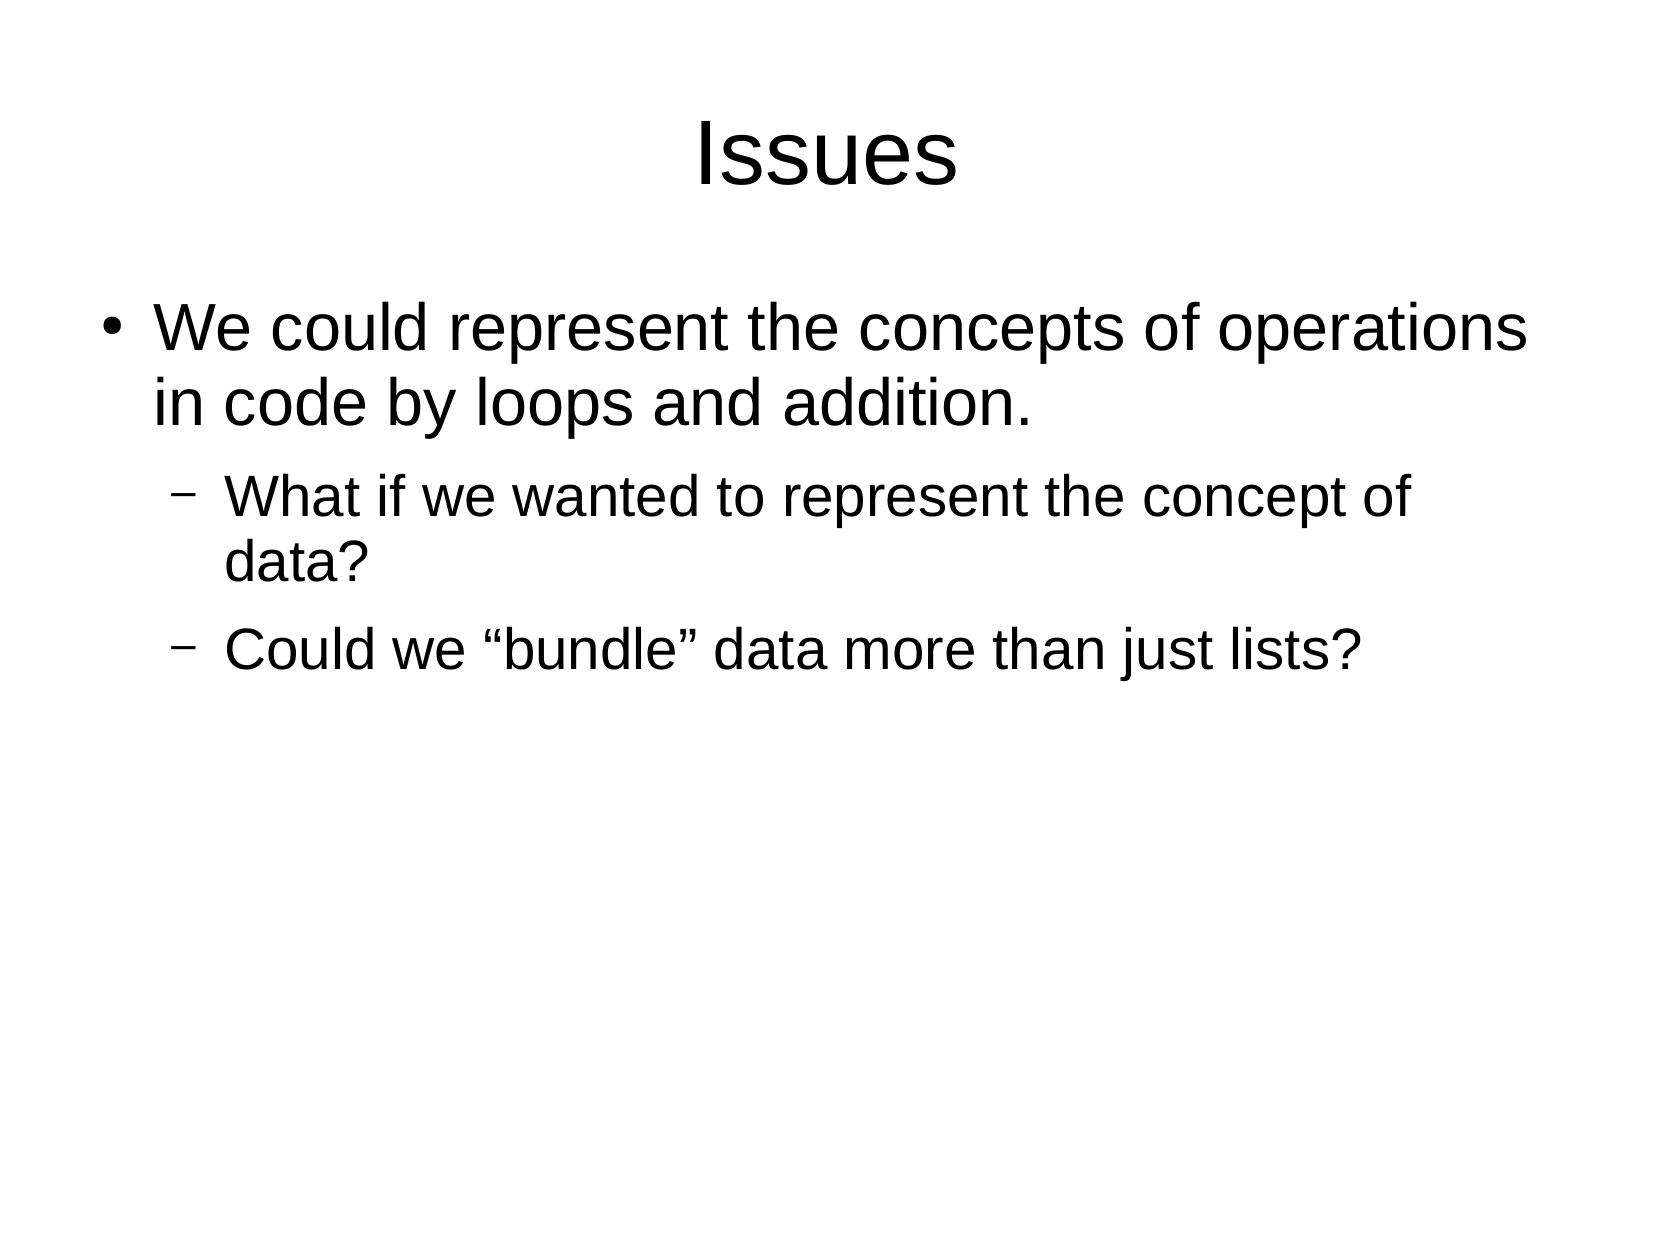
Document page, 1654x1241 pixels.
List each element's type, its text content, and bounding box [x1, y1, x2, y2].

title Issues [82, 49, 1571, 257]
list We could represent the concepts of operations in code by loops and addition. What if we wanted to represent the concept of data? Could we “bundle” data more than just lists? [82, 290, 1571, 1010]
